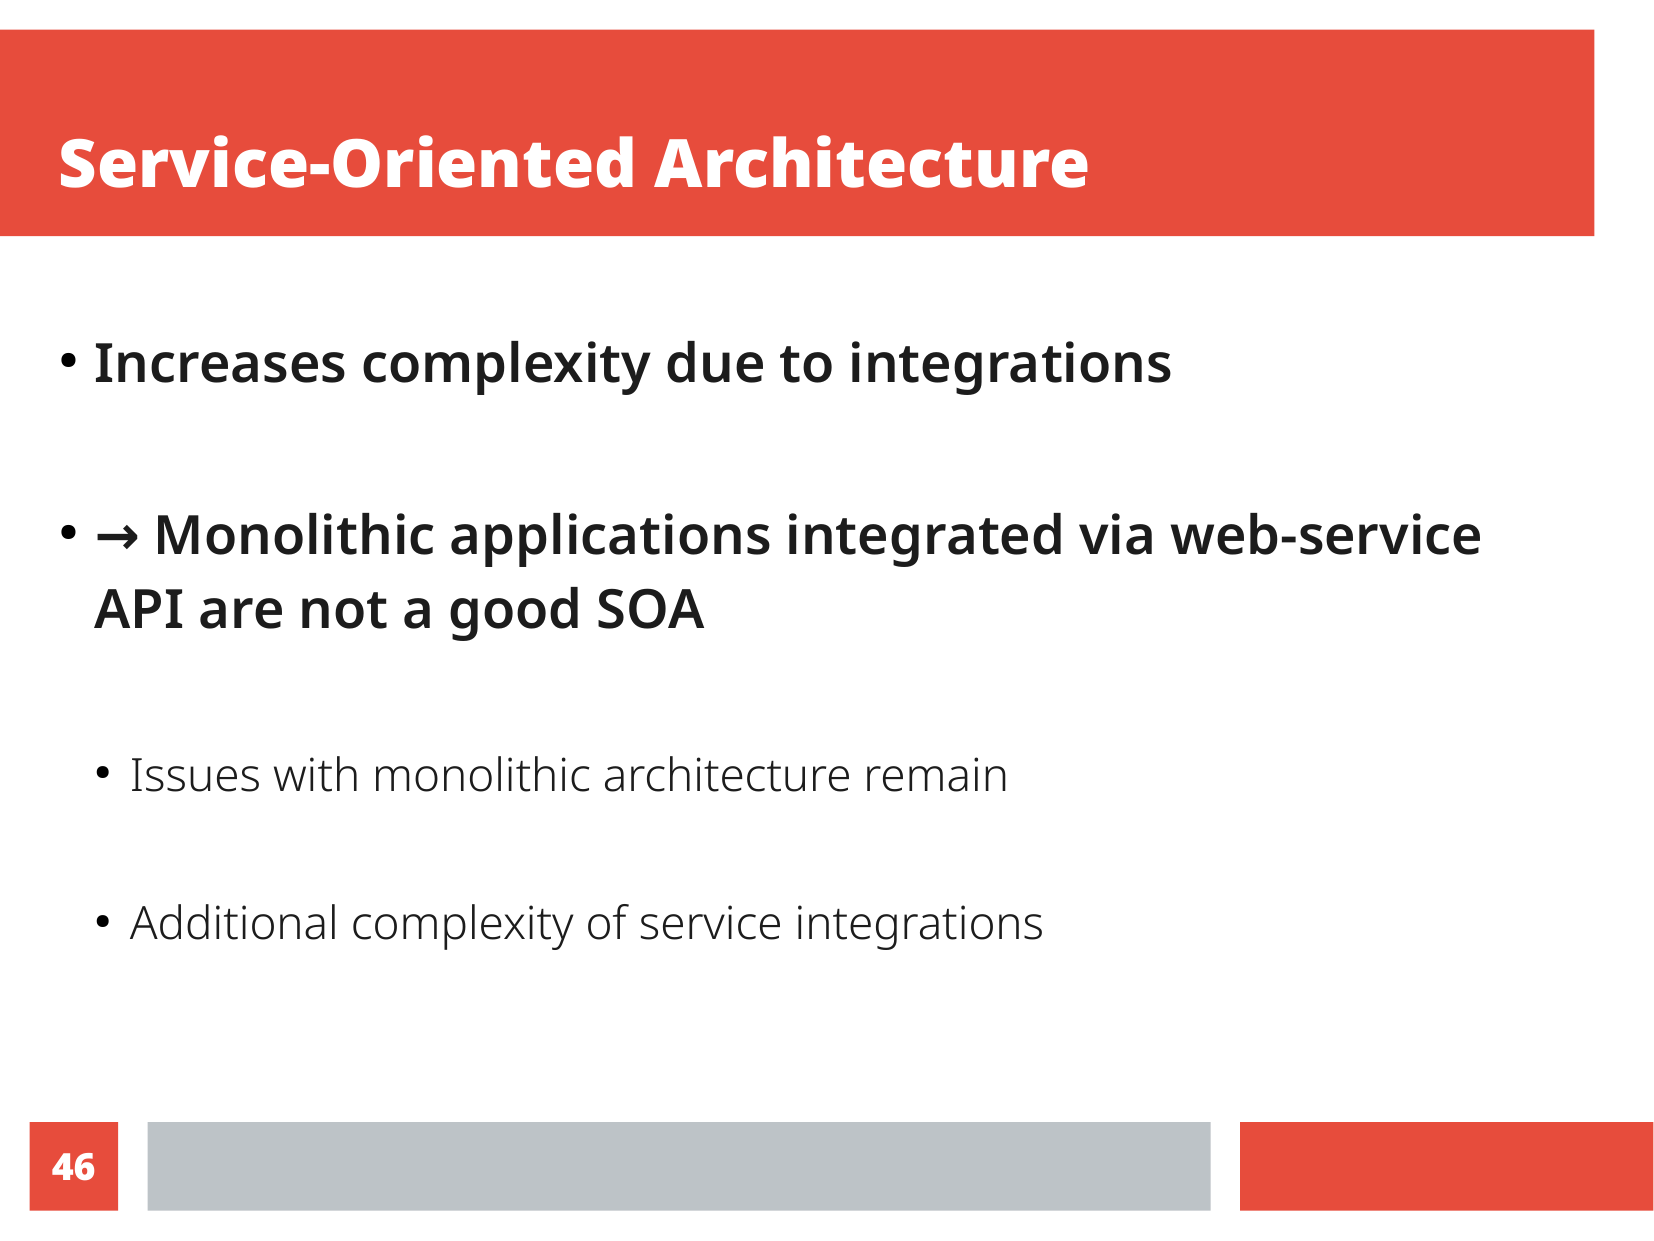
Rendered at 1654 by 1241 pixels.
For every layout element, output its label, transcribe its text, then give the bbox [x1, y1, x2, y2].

title Service-Oriented Architecture [59, 59, 1595, 207]
list Increases complexity due to integrations → Monolithic applications integrated via web-service API are not a good SOA Issues with monolithic architecture remain Additional complexity of service integrations [59, 324, 1565, 1093]
